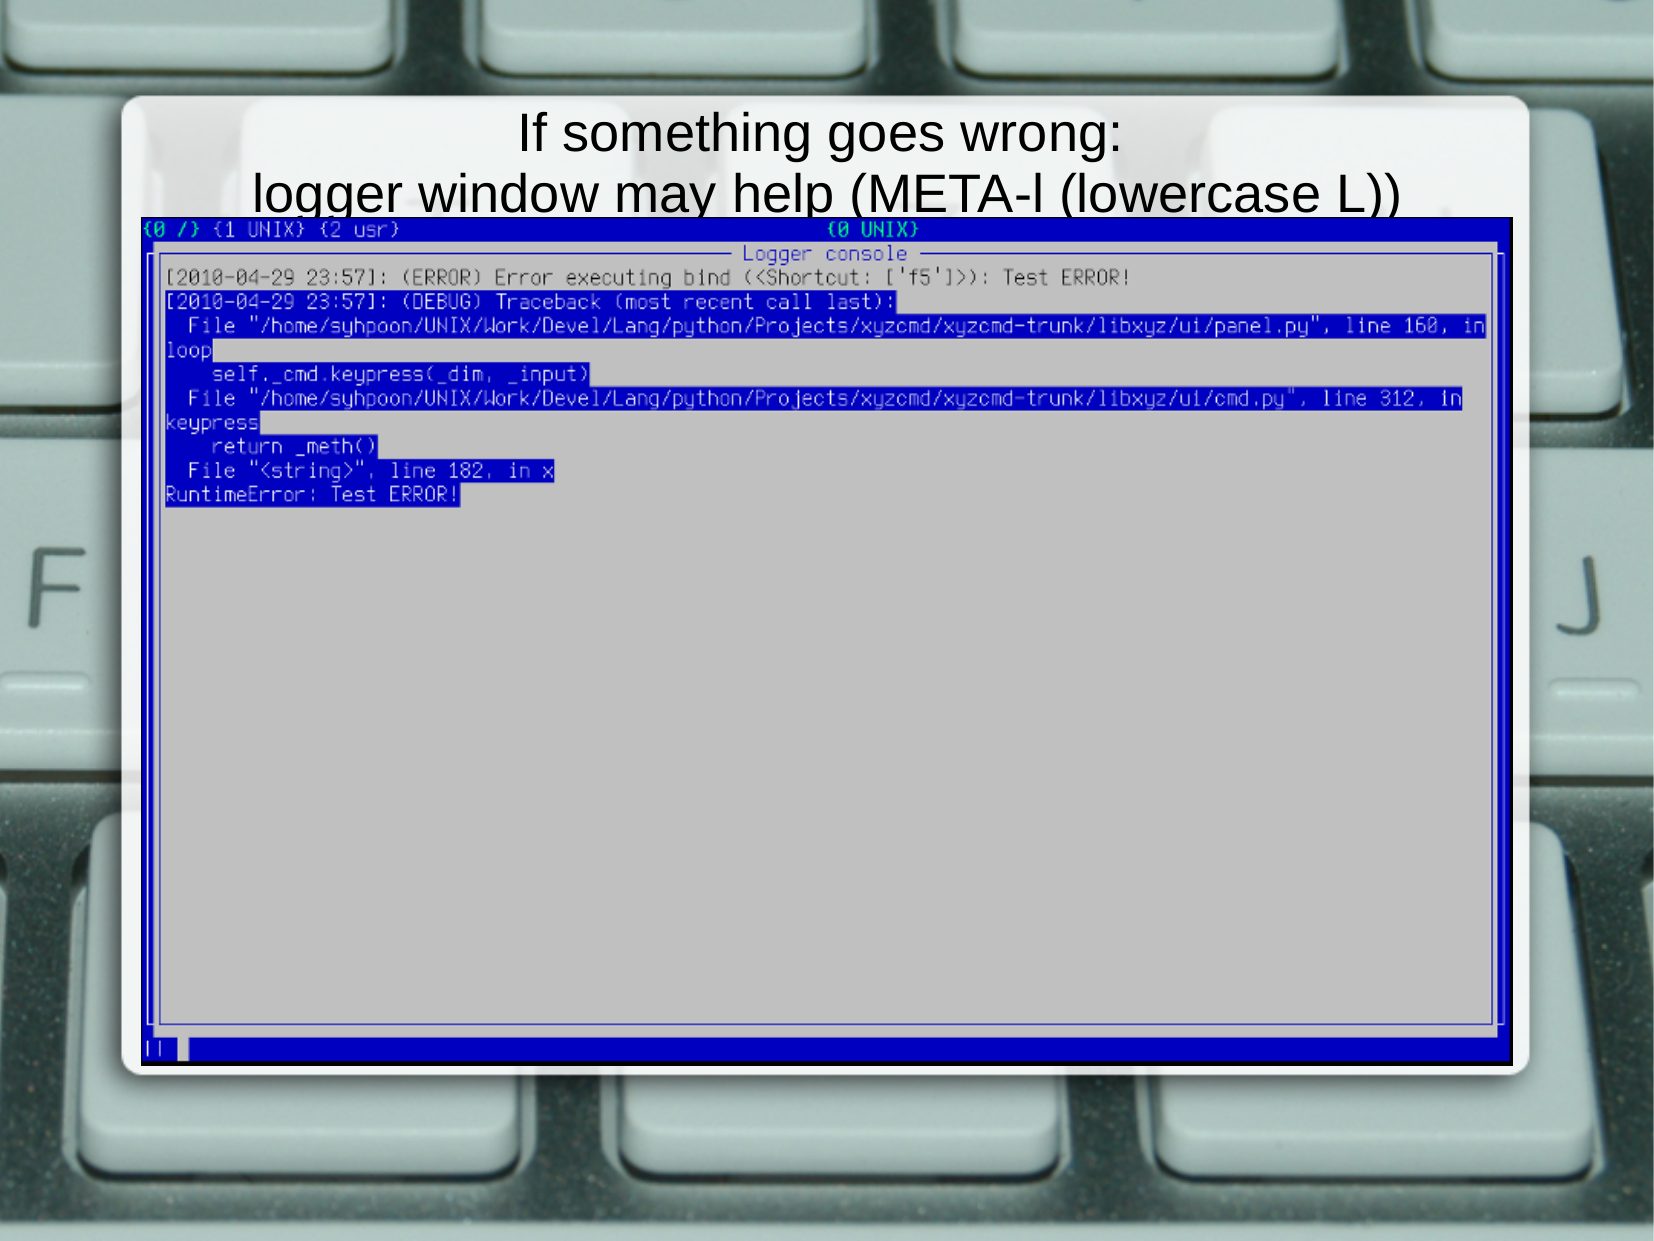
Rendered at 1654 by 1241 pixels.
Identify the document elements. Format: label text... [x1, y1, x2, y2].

picture [0, 0, 1654, 1241]
title If something goes wrong: logger window may help (META-l (lowercase L)) [135, 102, 1506, 224]
